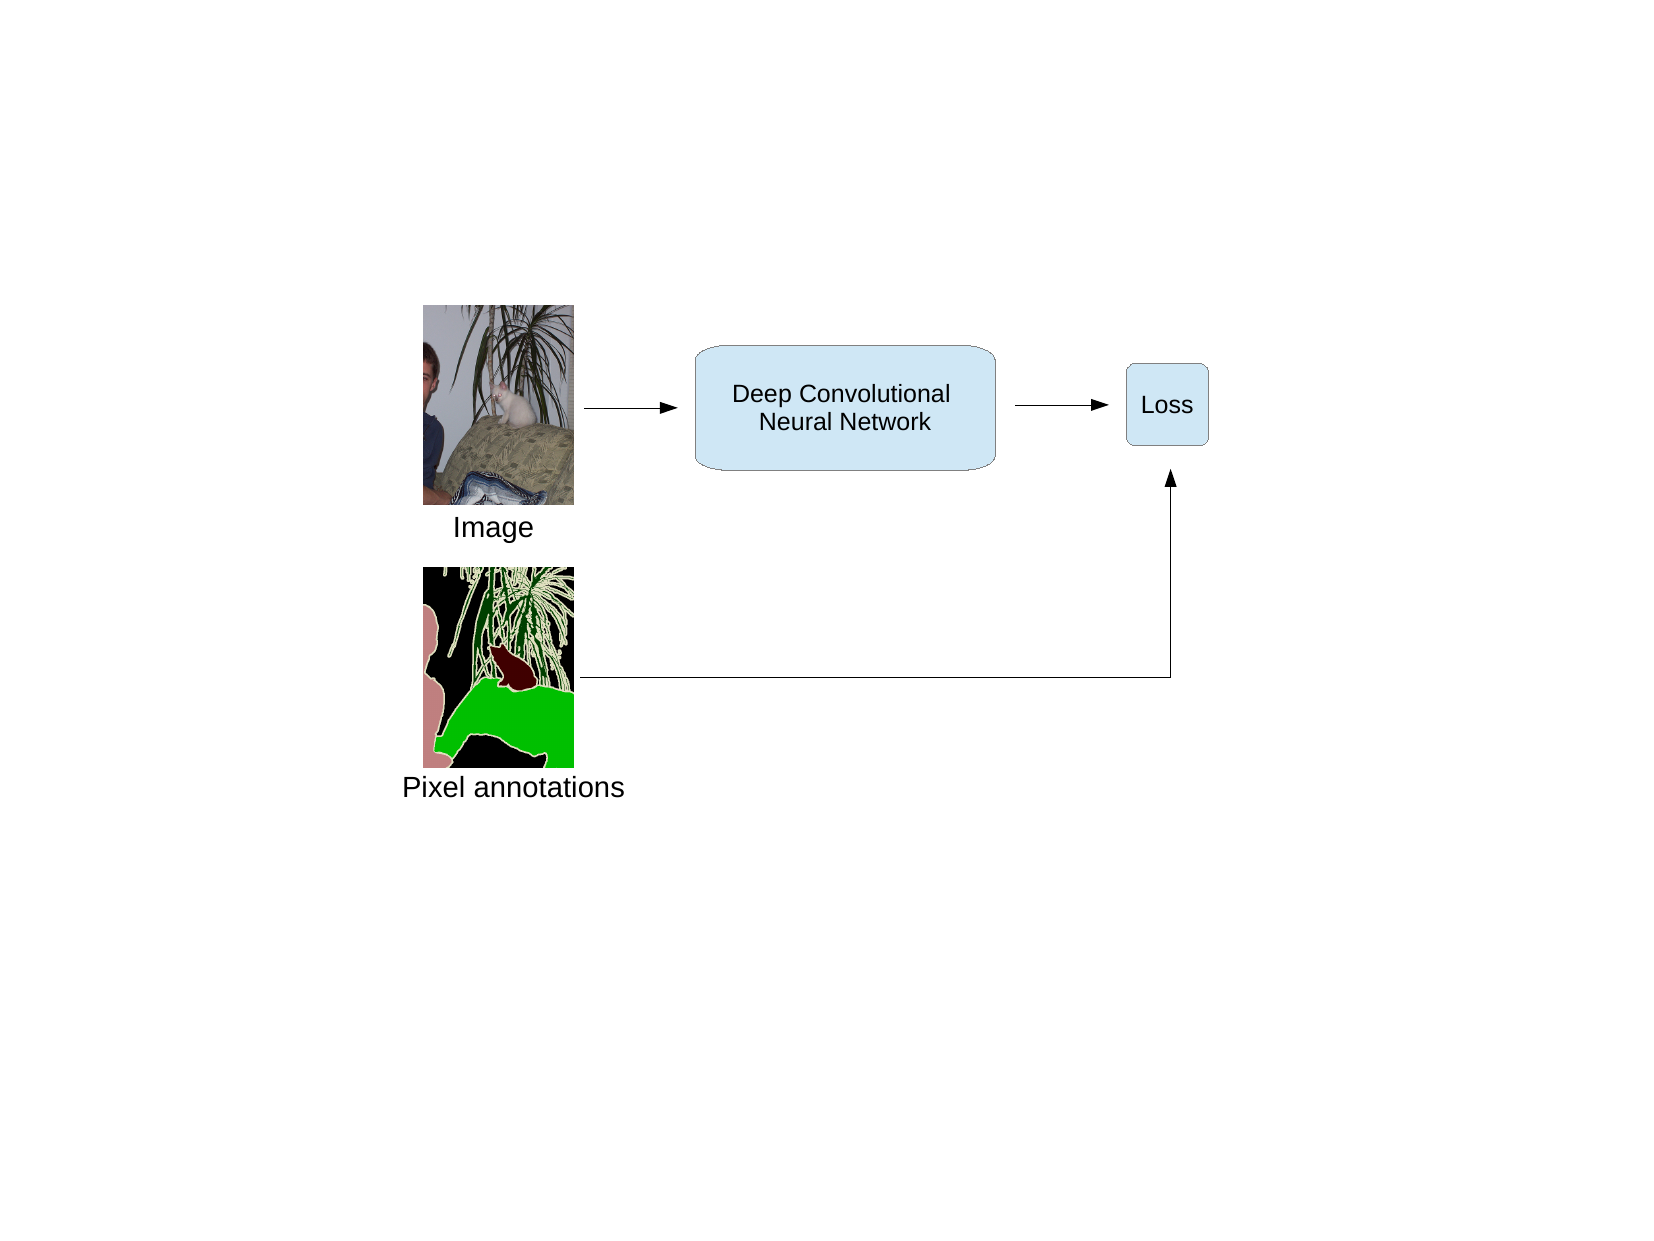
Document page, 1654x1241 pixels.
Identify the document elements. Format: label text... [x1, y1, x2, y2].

picture [423, 567, 574, 768]
text_box Deep Convolutional Neural Network [695, 345, 996, 471]
picture [423, 305, 574, 505]
text_box Pixel annotations [432, 765, 596, 811]
text_box Image [428, 505, 559, 551]
text_box Loss [1126, 363, 1209, 446]
